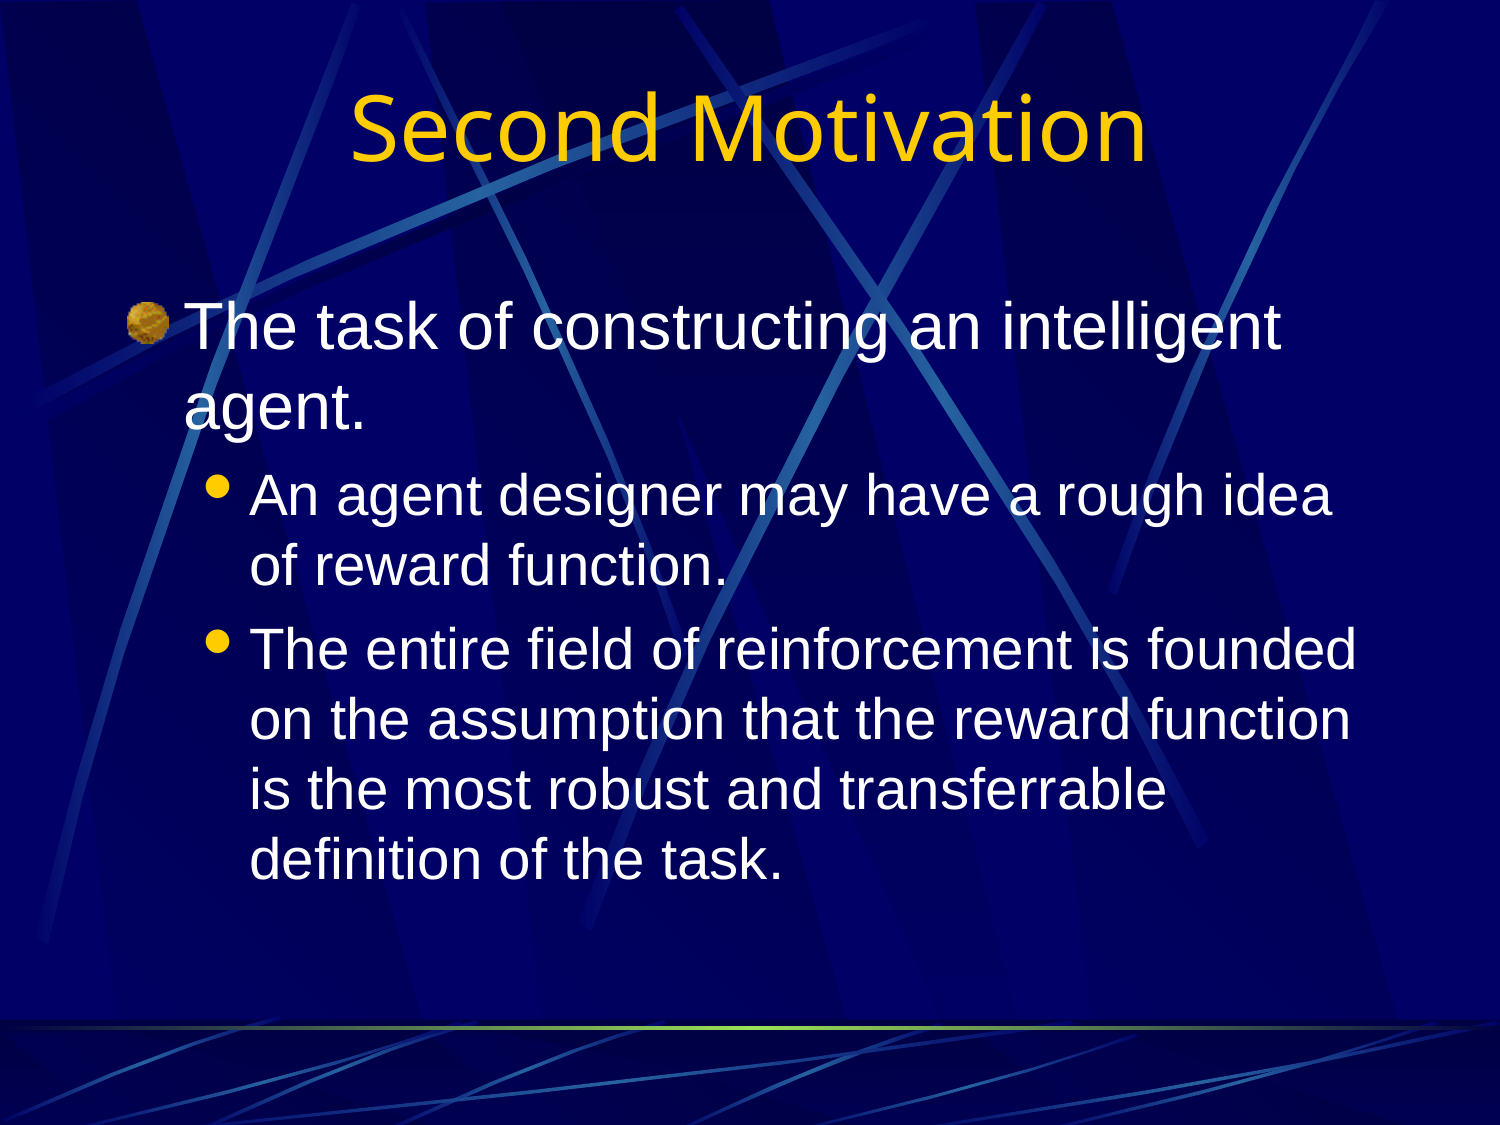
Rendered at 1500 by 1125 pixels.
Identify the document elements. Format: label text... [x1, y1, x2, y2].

title Second Motivation [112, 62, 1388, 188]
list The task of constructing an intelligent agent. An agent designer may have a rough idea of reward function. The entire field of reinforcement is founded on the assumption that the reward function is the most robust and transferrable definition of the task. [112, 275, 1388, 951]
